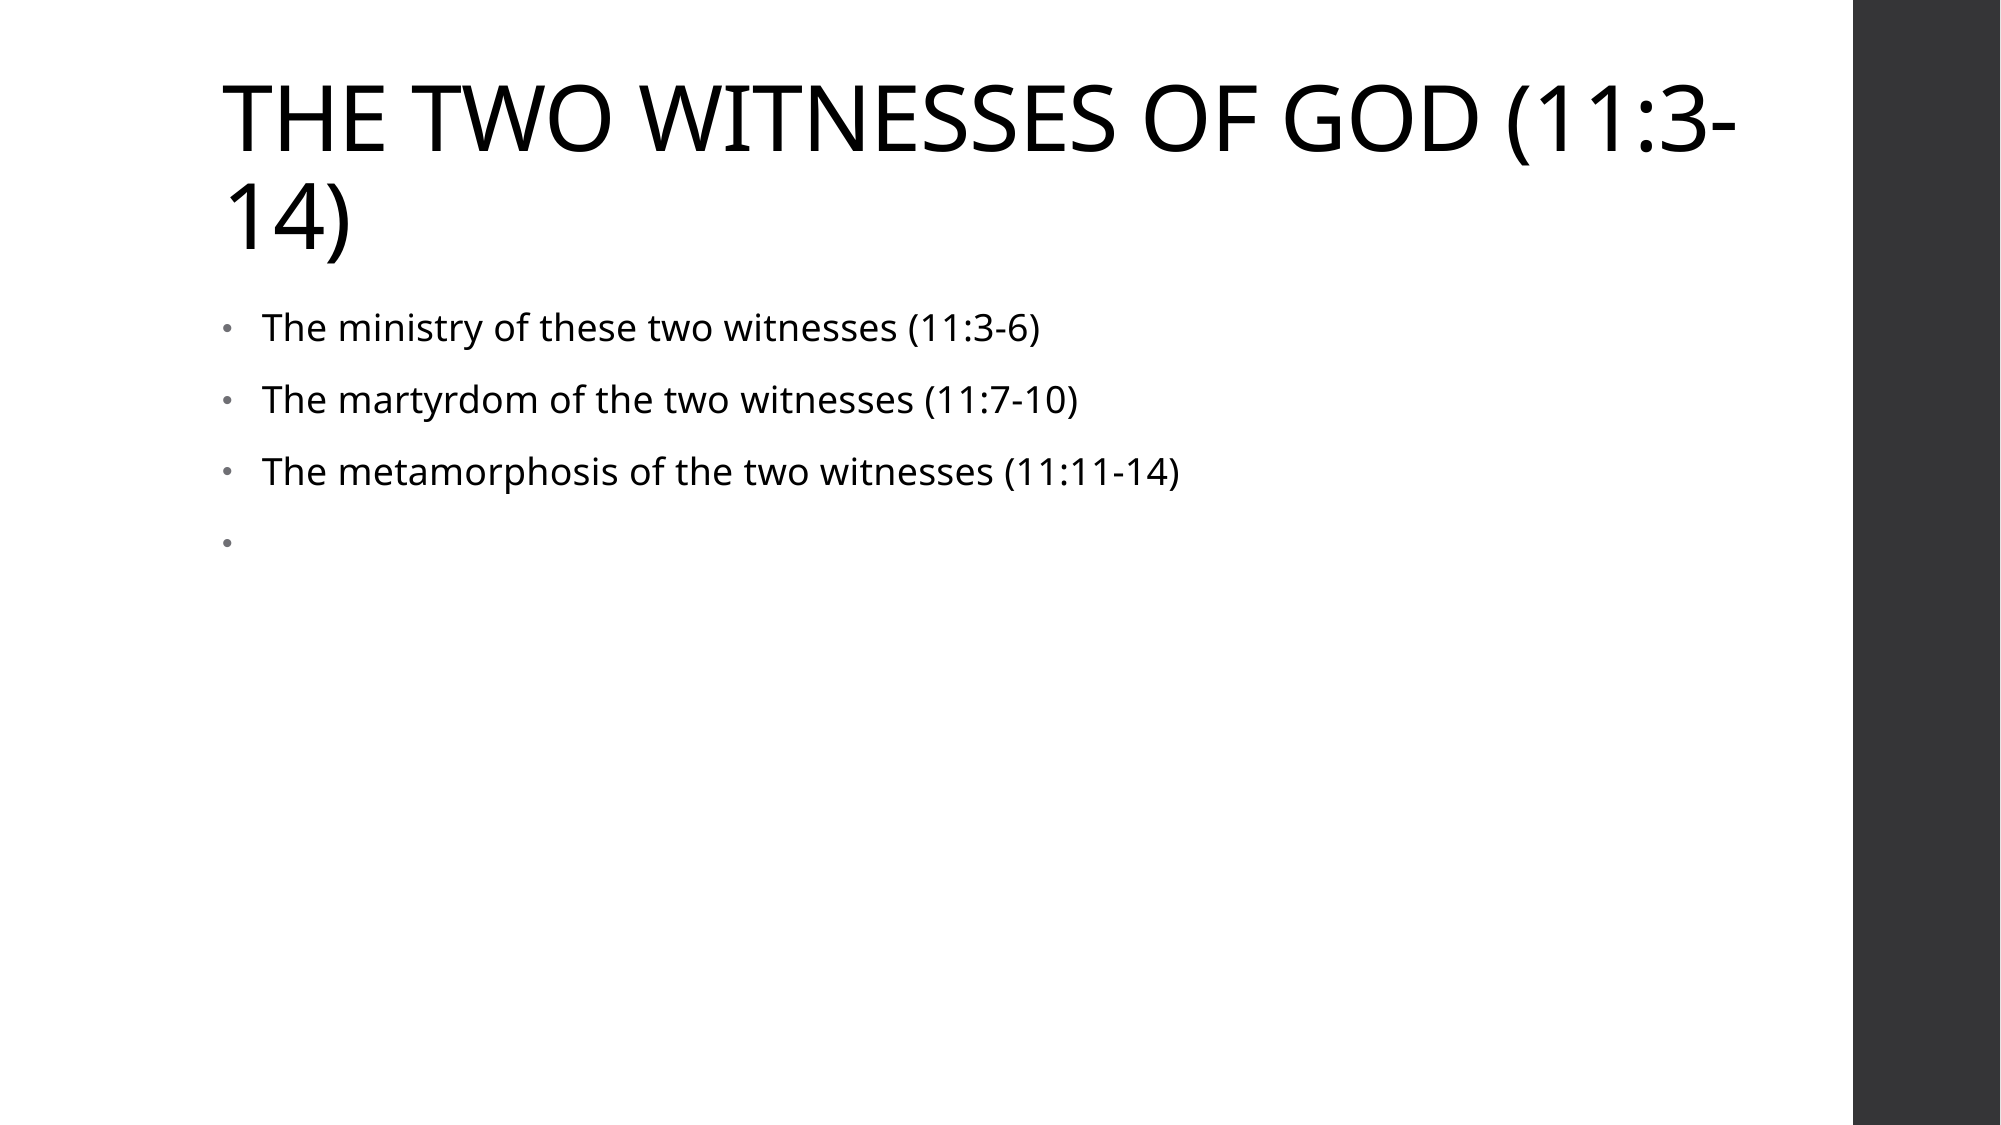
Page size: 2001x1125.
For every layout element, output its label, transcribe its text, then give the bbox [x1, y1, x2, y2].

title THE TWO WITNESSES OF GOD (11:3-14) [206, 60, 1797, 278]
list The ministry of these two witnesses (11:3-6) The martyrdom of the two witnesses (11:7-10) The metamorphosis of the two witnesses (11:11-14) [206, 299, 1617, 1014]
